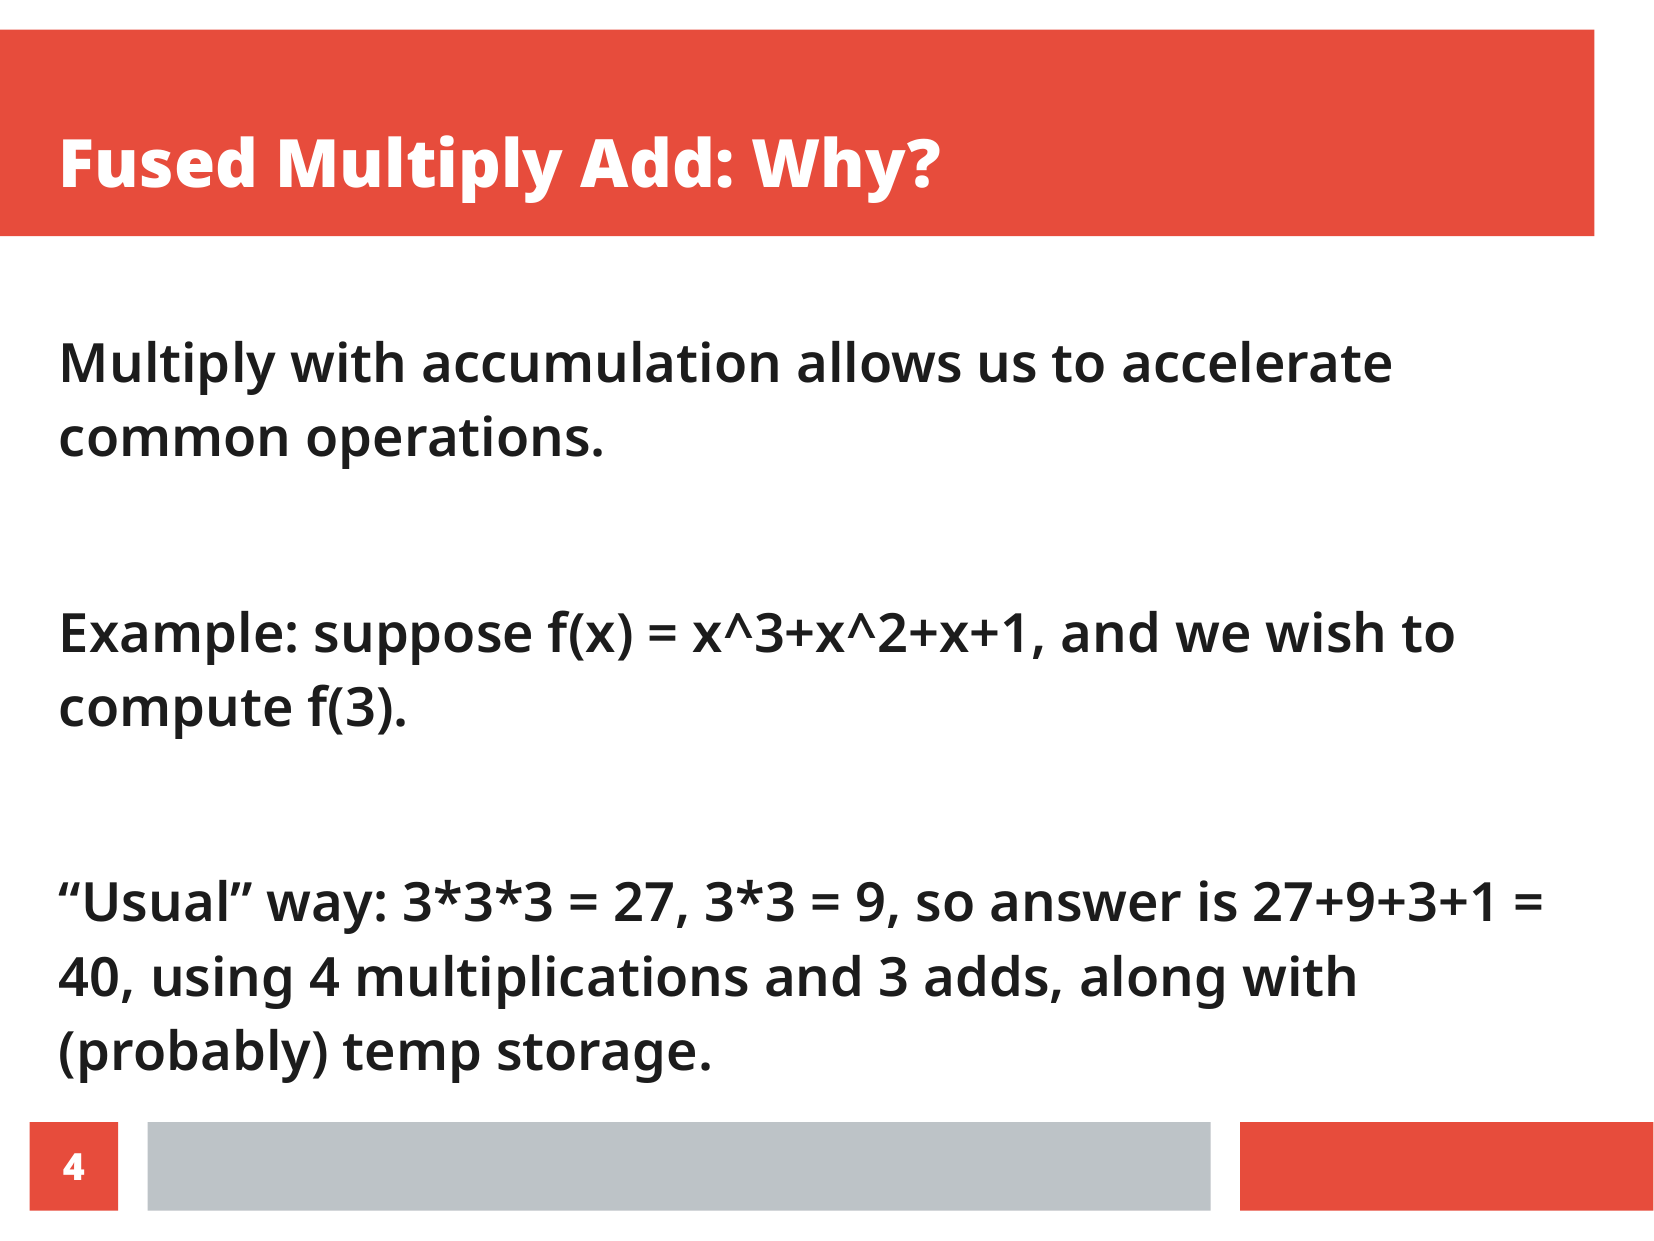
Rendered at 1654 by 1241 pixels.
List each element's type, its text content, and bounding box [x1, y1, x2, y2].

title Fused Multiply Add: Why? [59, 59, 1595, 207]
list Multiply with accumulation allows us to accelerate common operations. Example: suppose f(x) = x^3+x^2+x+1, and we wish to compute f(3). “Usual” way: 3*3*3 = 27, 3*3 = 9, so answer is 27+9+3+1 = 40, using 4 multiplications and 3 adds, along with (probably) temp storage. [59, 324, 1565, 1093]
